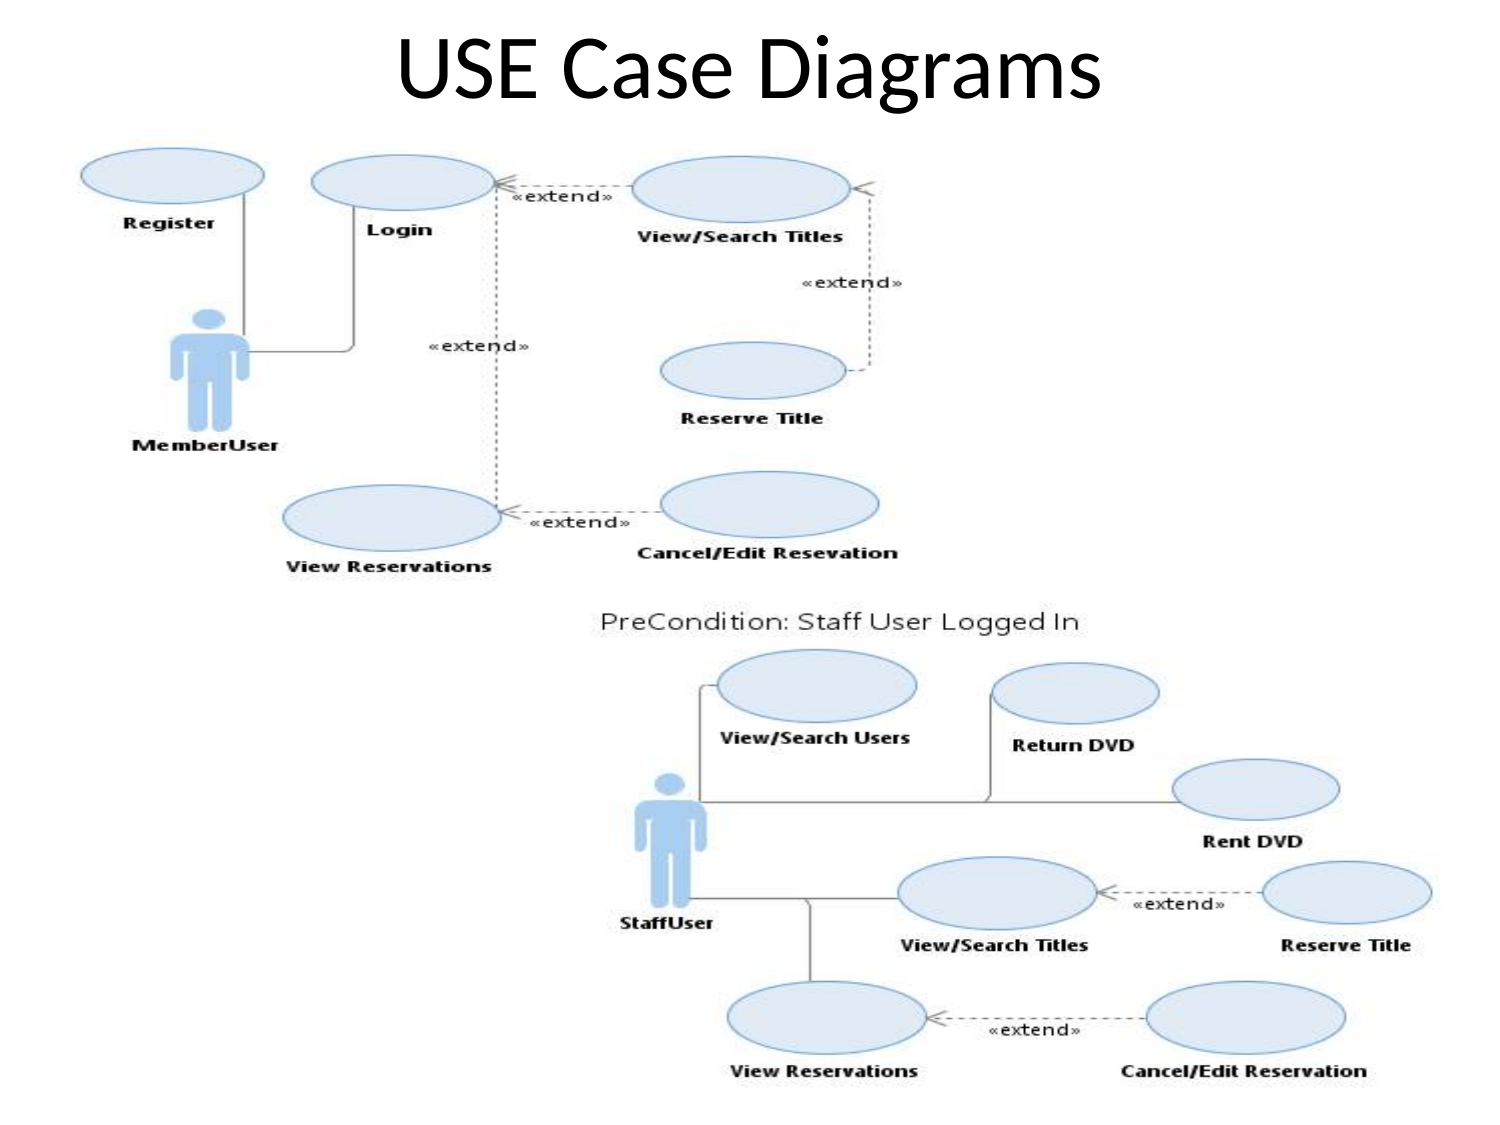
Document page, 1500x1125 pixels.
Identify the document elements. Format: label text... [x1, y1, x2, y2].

picture [59, 129, 1453, 1098]
title USE Case Diagrams [75, 0, 1425, 159]
